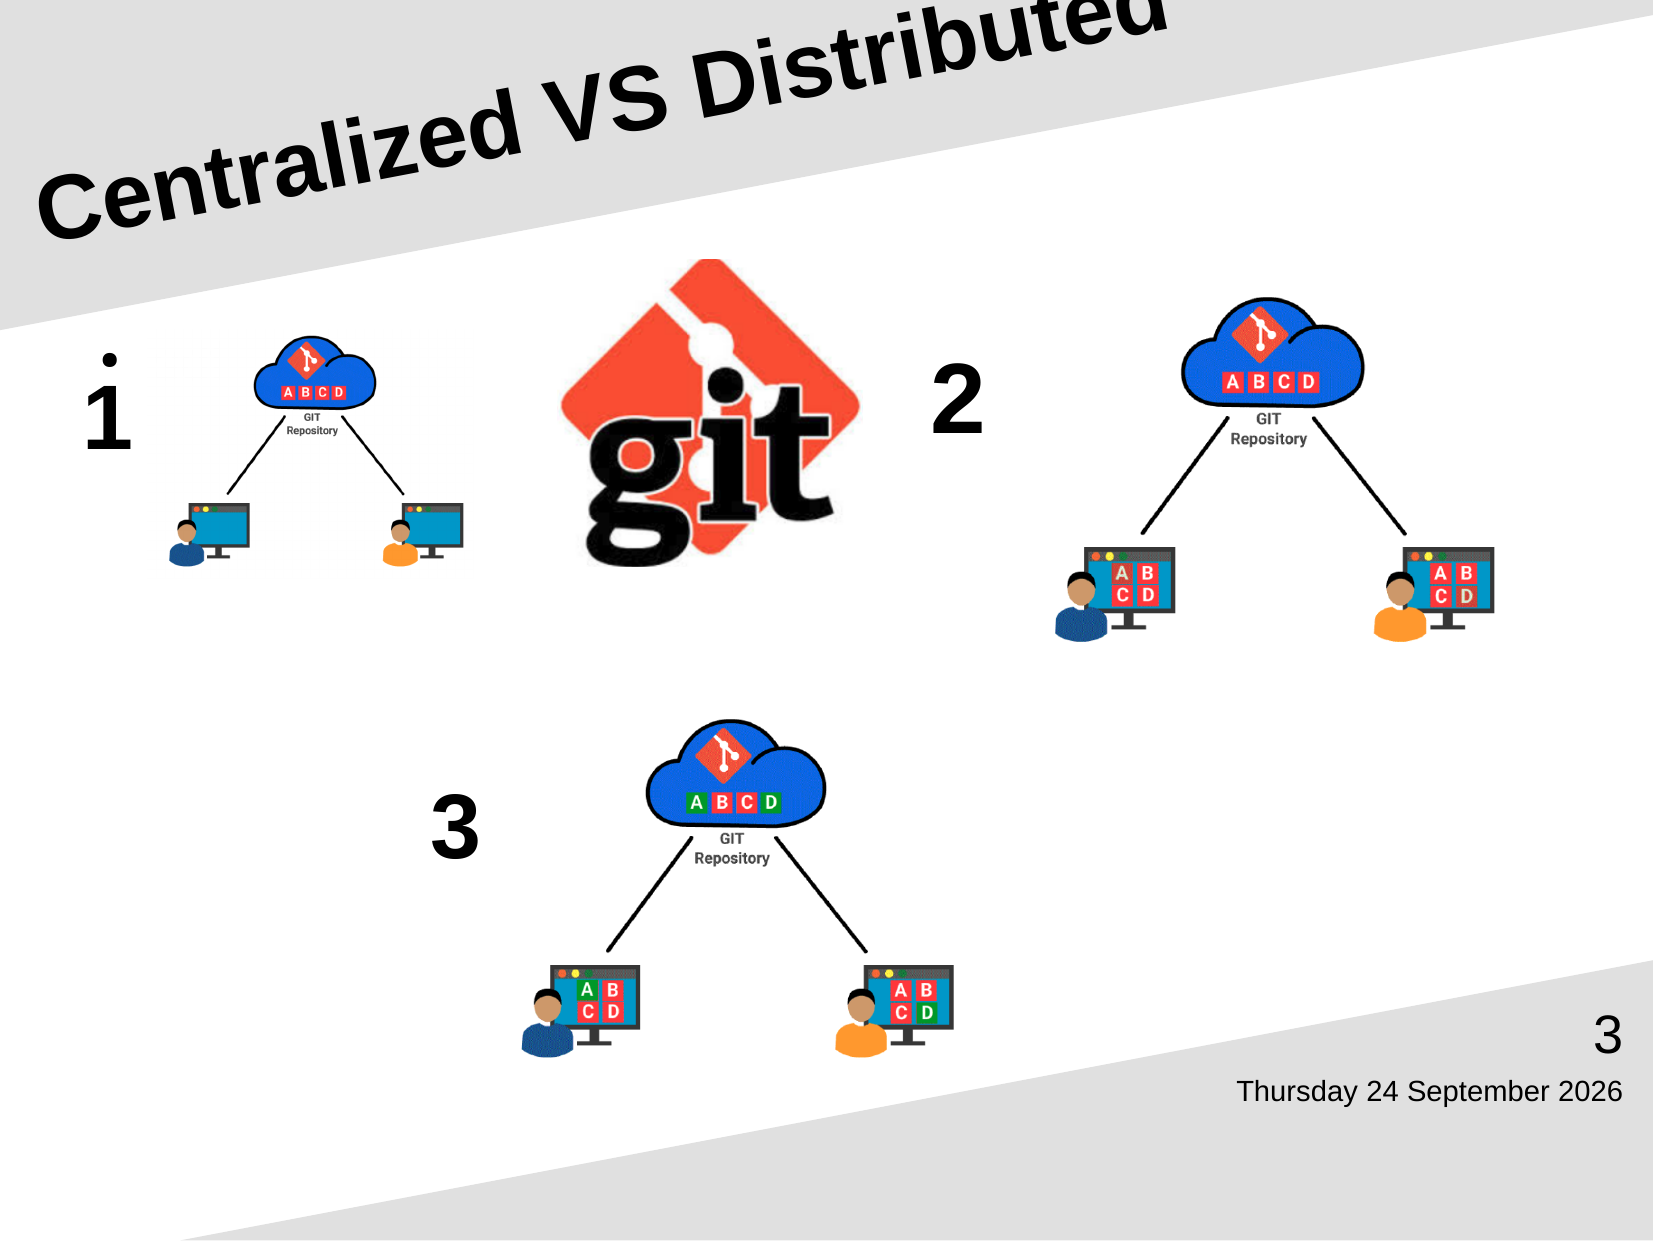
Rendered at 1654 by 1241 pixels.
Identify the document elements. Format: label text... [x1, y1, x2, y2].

picture [147, 329, 474, 579]
picture [557, 259, 863, 567]
picture [501, 708, 969, 1064]
text_box 1 [82, 366, 147, 572]
list sdf [82, 331, 1538, 1052]
picture [1026, 283, 1512, 647]
text_box 3 [415, 767, 497, 886]
text_box 2 [929, 295, 981, 503]
list sdf [82, 331, 147, 366]
title Centralized VS Distributed [16, 0, 1518, 315]
